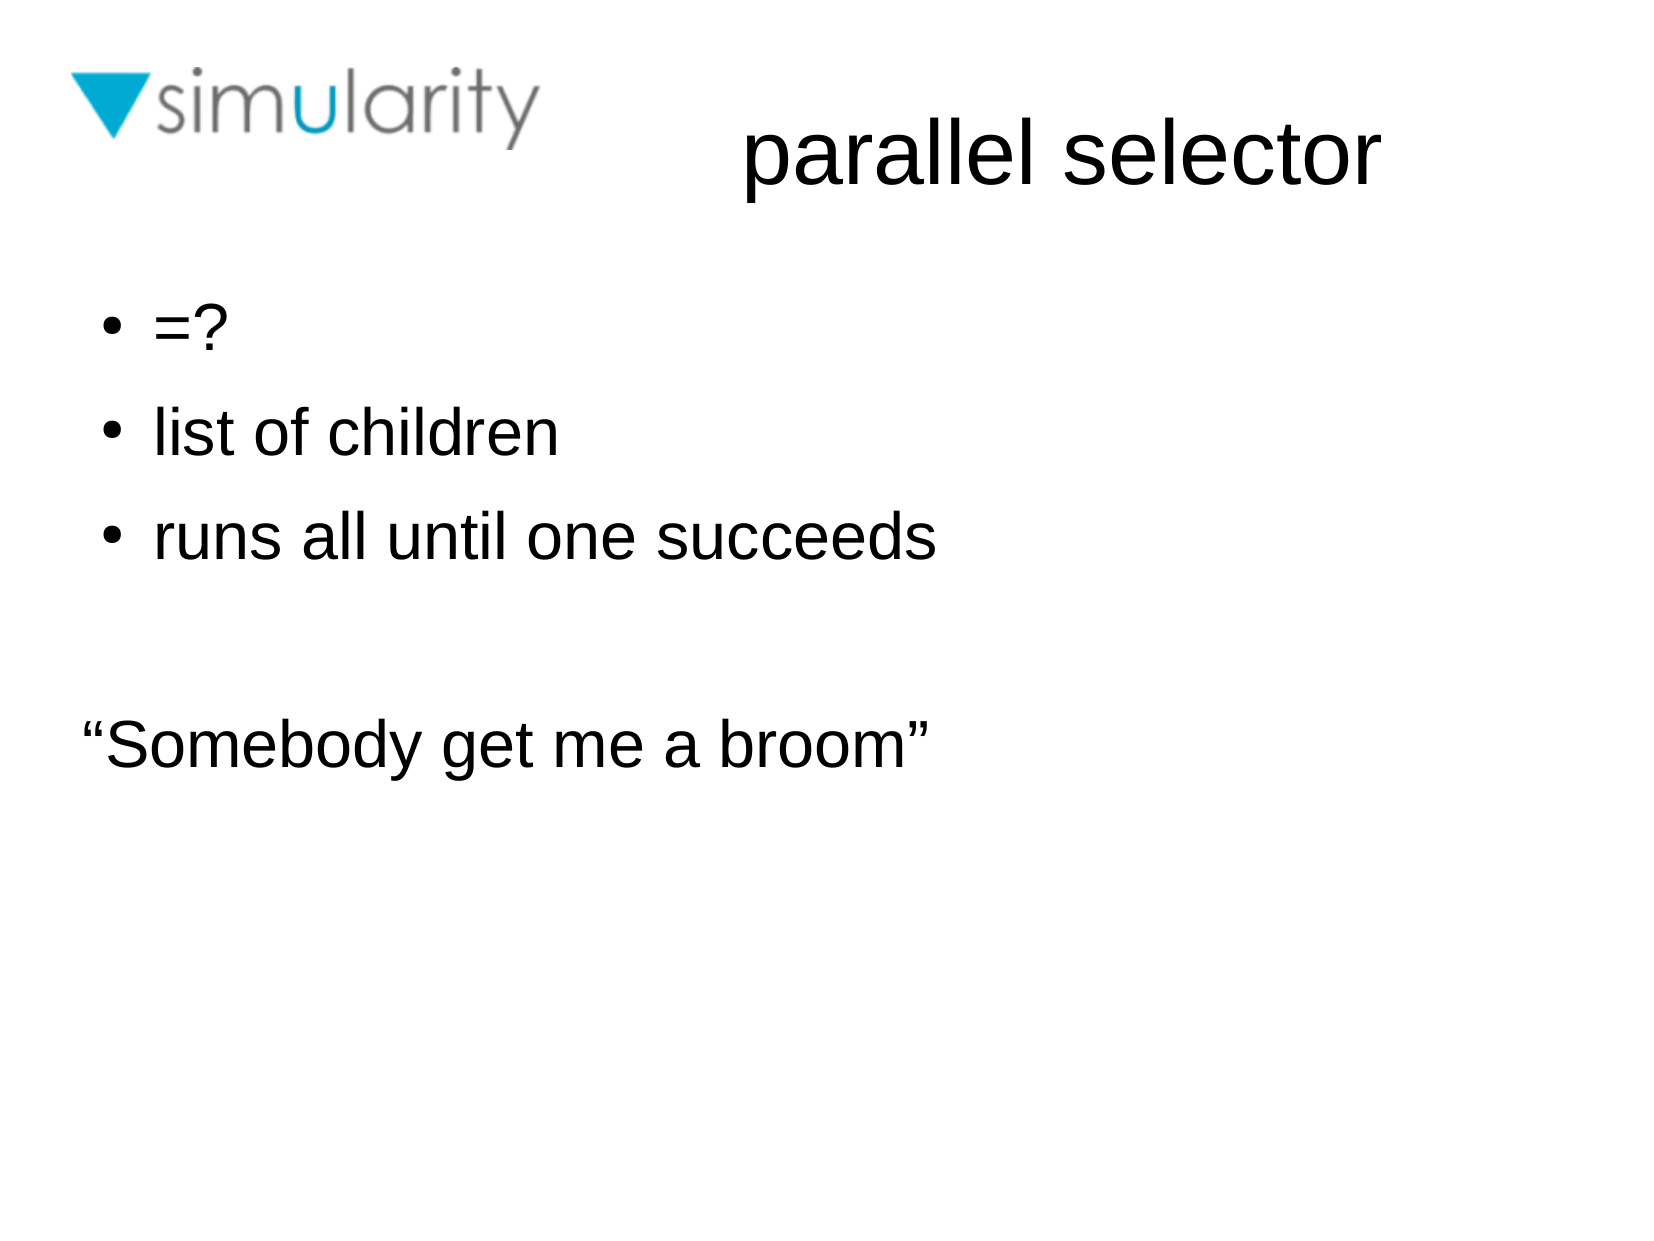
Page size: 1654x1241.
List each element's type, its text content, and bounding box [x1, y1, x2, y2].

title parallel selector [555, 49, 1571, 257]
picture [71, 67, 541, 150]
list =? list of children runs all until one succeeds “Somebody get me a broom” [82, 290, 1571, 1010]
